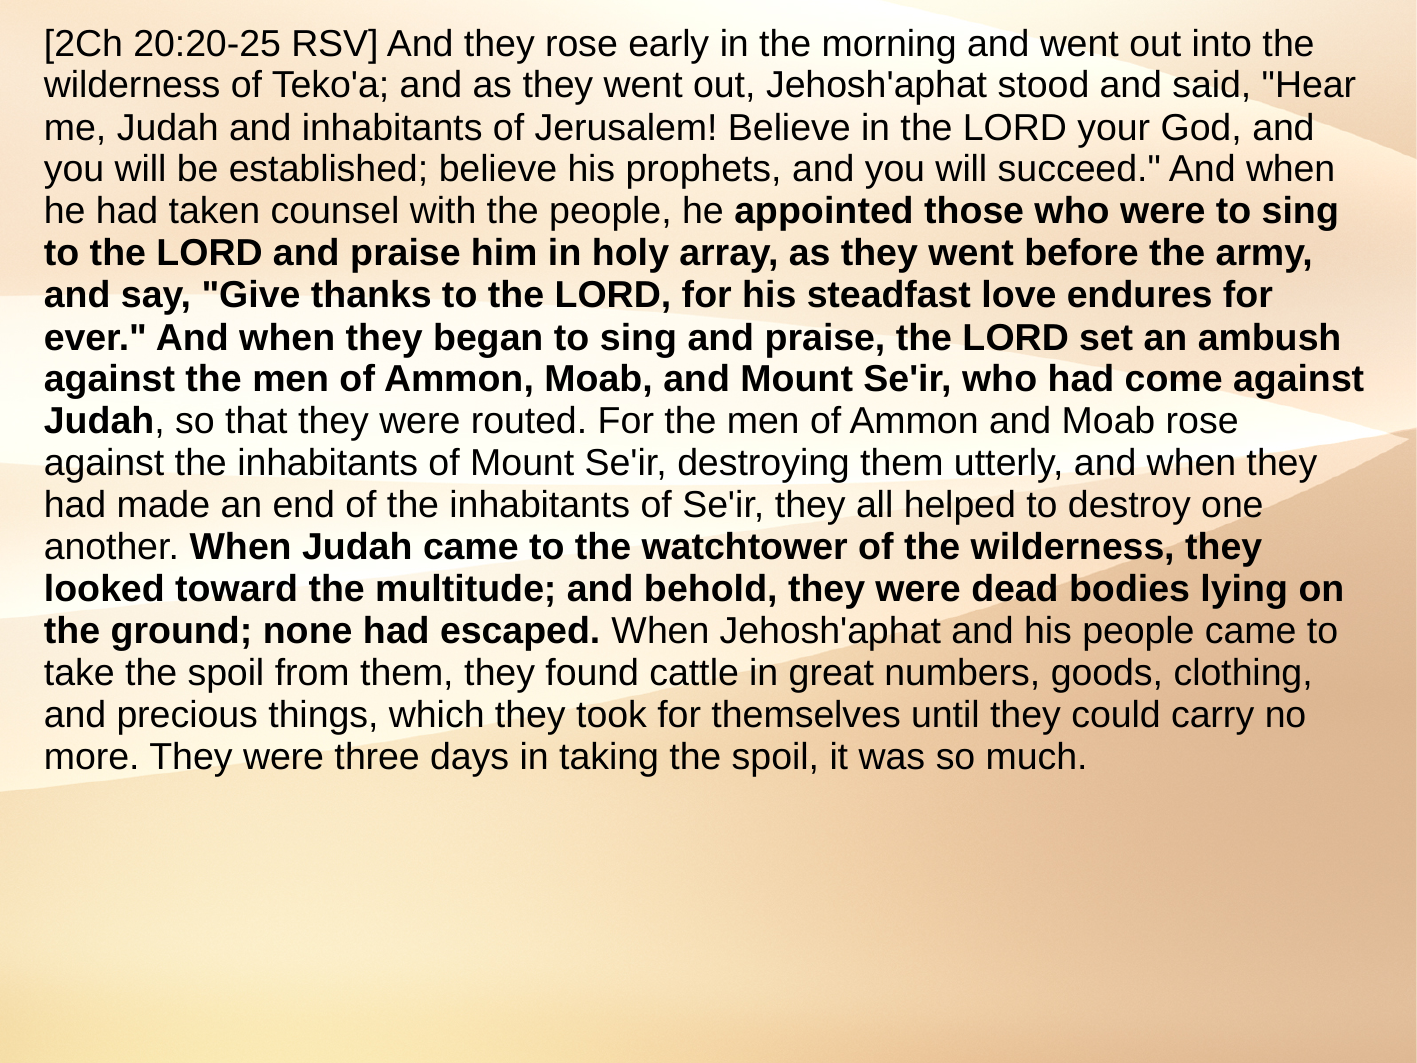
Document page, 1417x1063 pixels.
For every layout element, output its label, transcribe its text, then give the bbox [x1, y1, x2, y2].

picture [0, 0, 1417, 1063]
text_box [2Ch 20:20-25 RSV] And they rose early in the morning and went out into the wilderness of Teko'a; and as they went out, Jehosh'aphat stood and said, "Hear me, Judah and inhabitants of Jerusalem! Believe in the LORD your God, and you will be established; believe his prophets, and you will succeed." And when he had taken counsel with the people, he appointed those who were to sing to the LORD and praise him in holy array, as they went before the army, and say, "Give thanks to the LORD, for his steadfast love endures for ever." And when they began to sing and praise, the LORD set an ambush against the men of Ammon, Moab, and Mount Se'ir, who had come against Judah, so that they were routed. For the men of Ammon and Moab rose against the inhabitants of Mount Se'ir, destroying them utterly, and when they had made an end of the inhabitants of Se'ir, they all helped to destroy one another. When Judah came to the watchtower of the wilderness, they looked toward the multitude; and behold, they were dead bodies lying on the ground; none had escaped. When Jehosh'aphat and his people came to take the spoil from them, they found cattle in great numbers, goods, clothing, and precious things, which they took for themselves until they could carry no more. They were three days in taking the spoil, it was so much. [29, 14, 1385, 1035]
